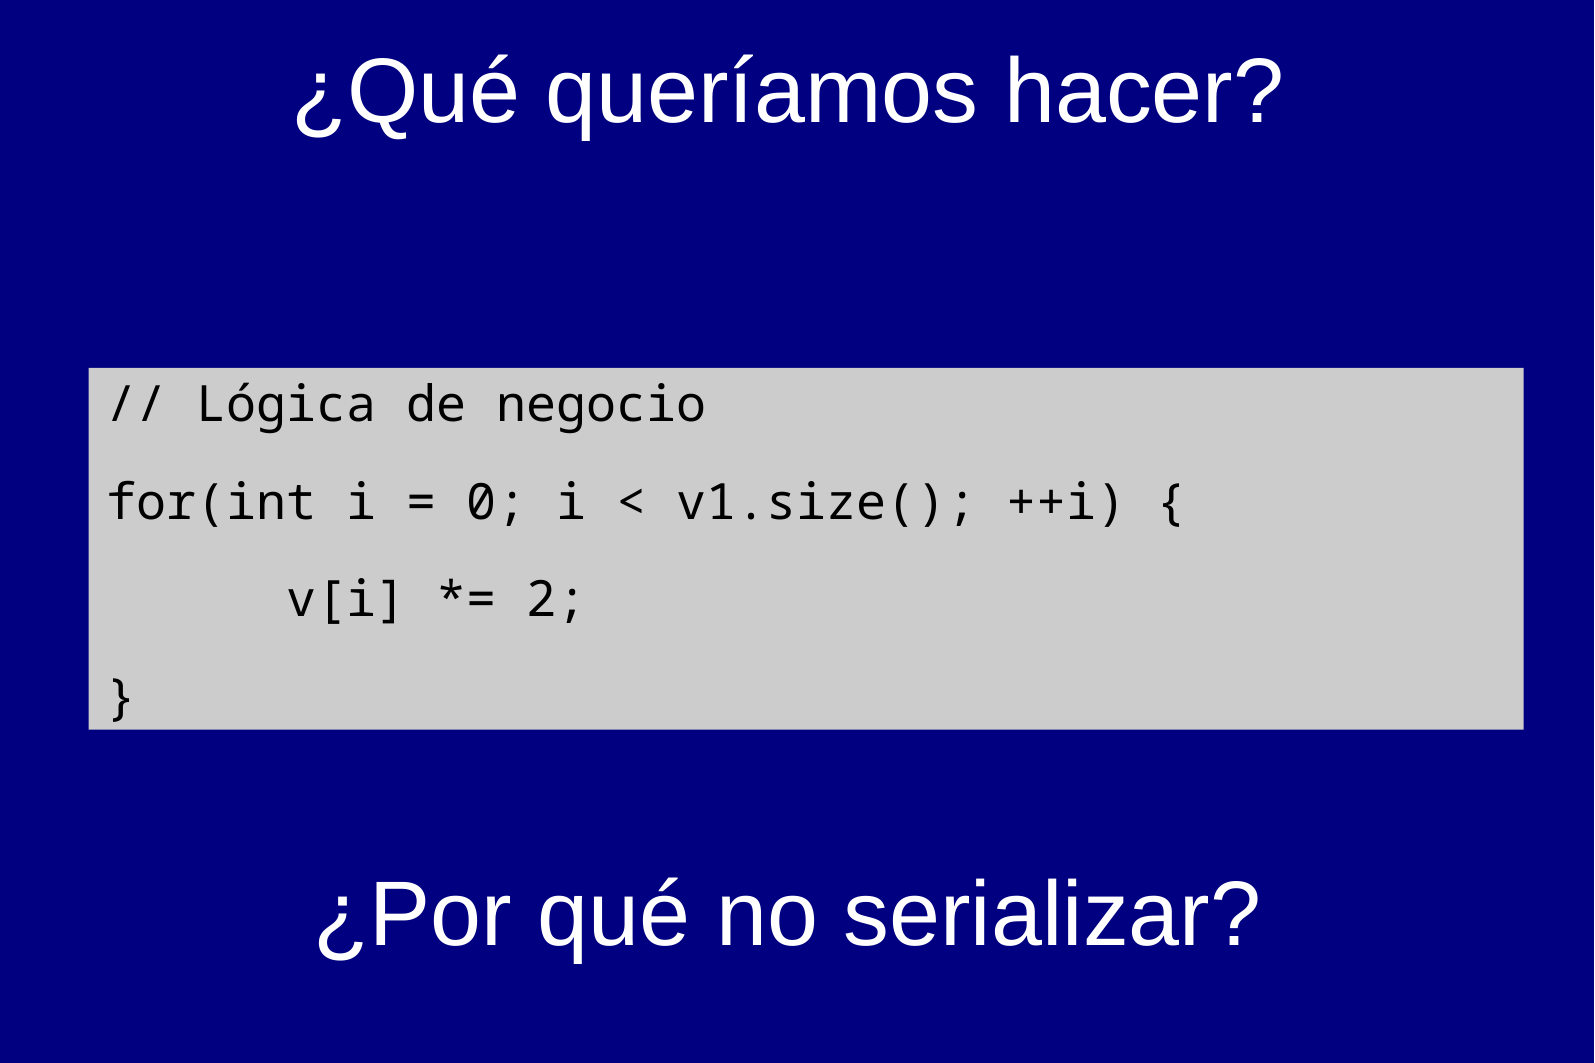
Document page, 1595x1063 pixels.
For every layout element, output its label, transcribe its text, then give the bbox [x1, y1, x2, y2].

title ¿Por qué no serializar? [70, 862, 1506, 965]
list // Lógica de negocio for(int i = 0; i < v1.size(); ++i) { v[i] *= 2; } [88, 367, 1524, 709]
title ¿Qué queríamos hacer? [70, 39, 1506, 142]
